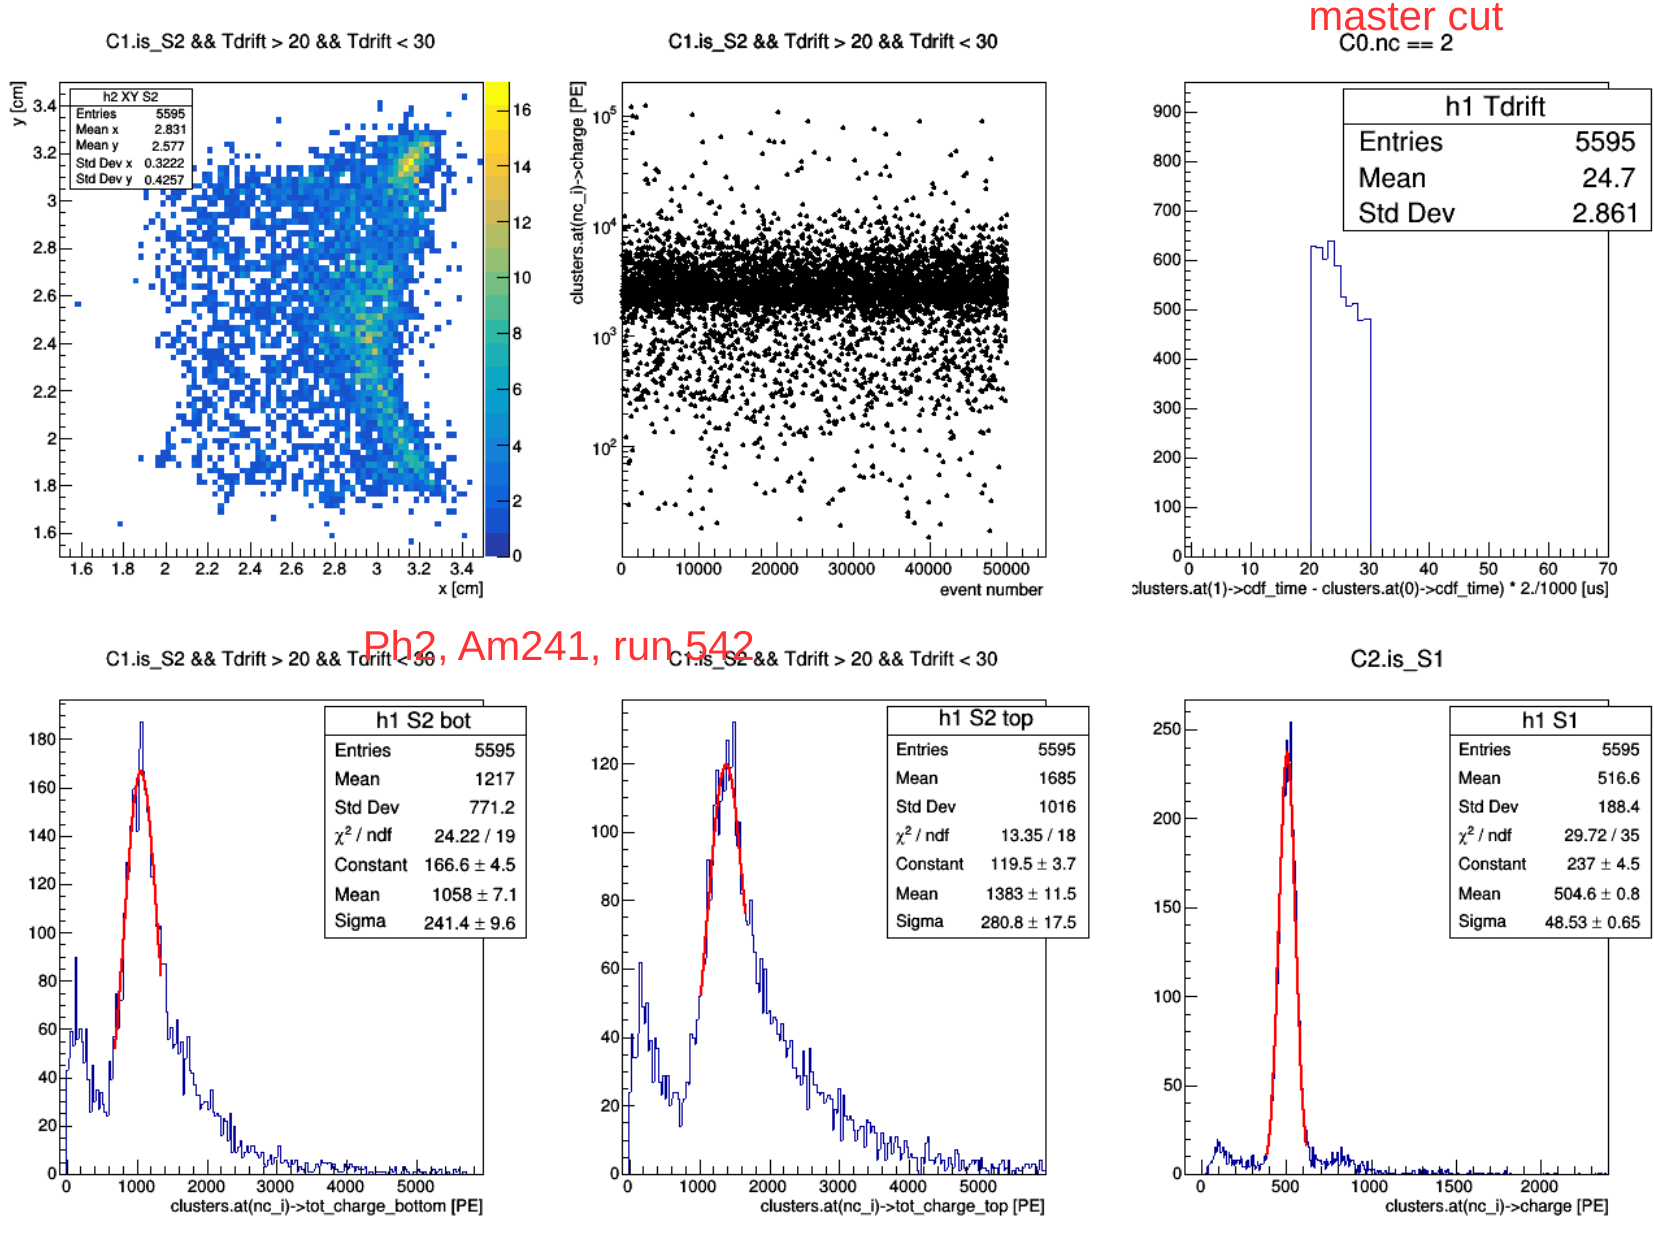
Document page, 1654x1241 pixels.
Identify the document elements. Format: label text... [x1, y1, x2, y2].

text_box Ph2, Am241, run 542 [218, 615, 901, 751]
text_box master cut [1065, 0, 1654, 121]
picture [6, 17, 1654, 1230]
